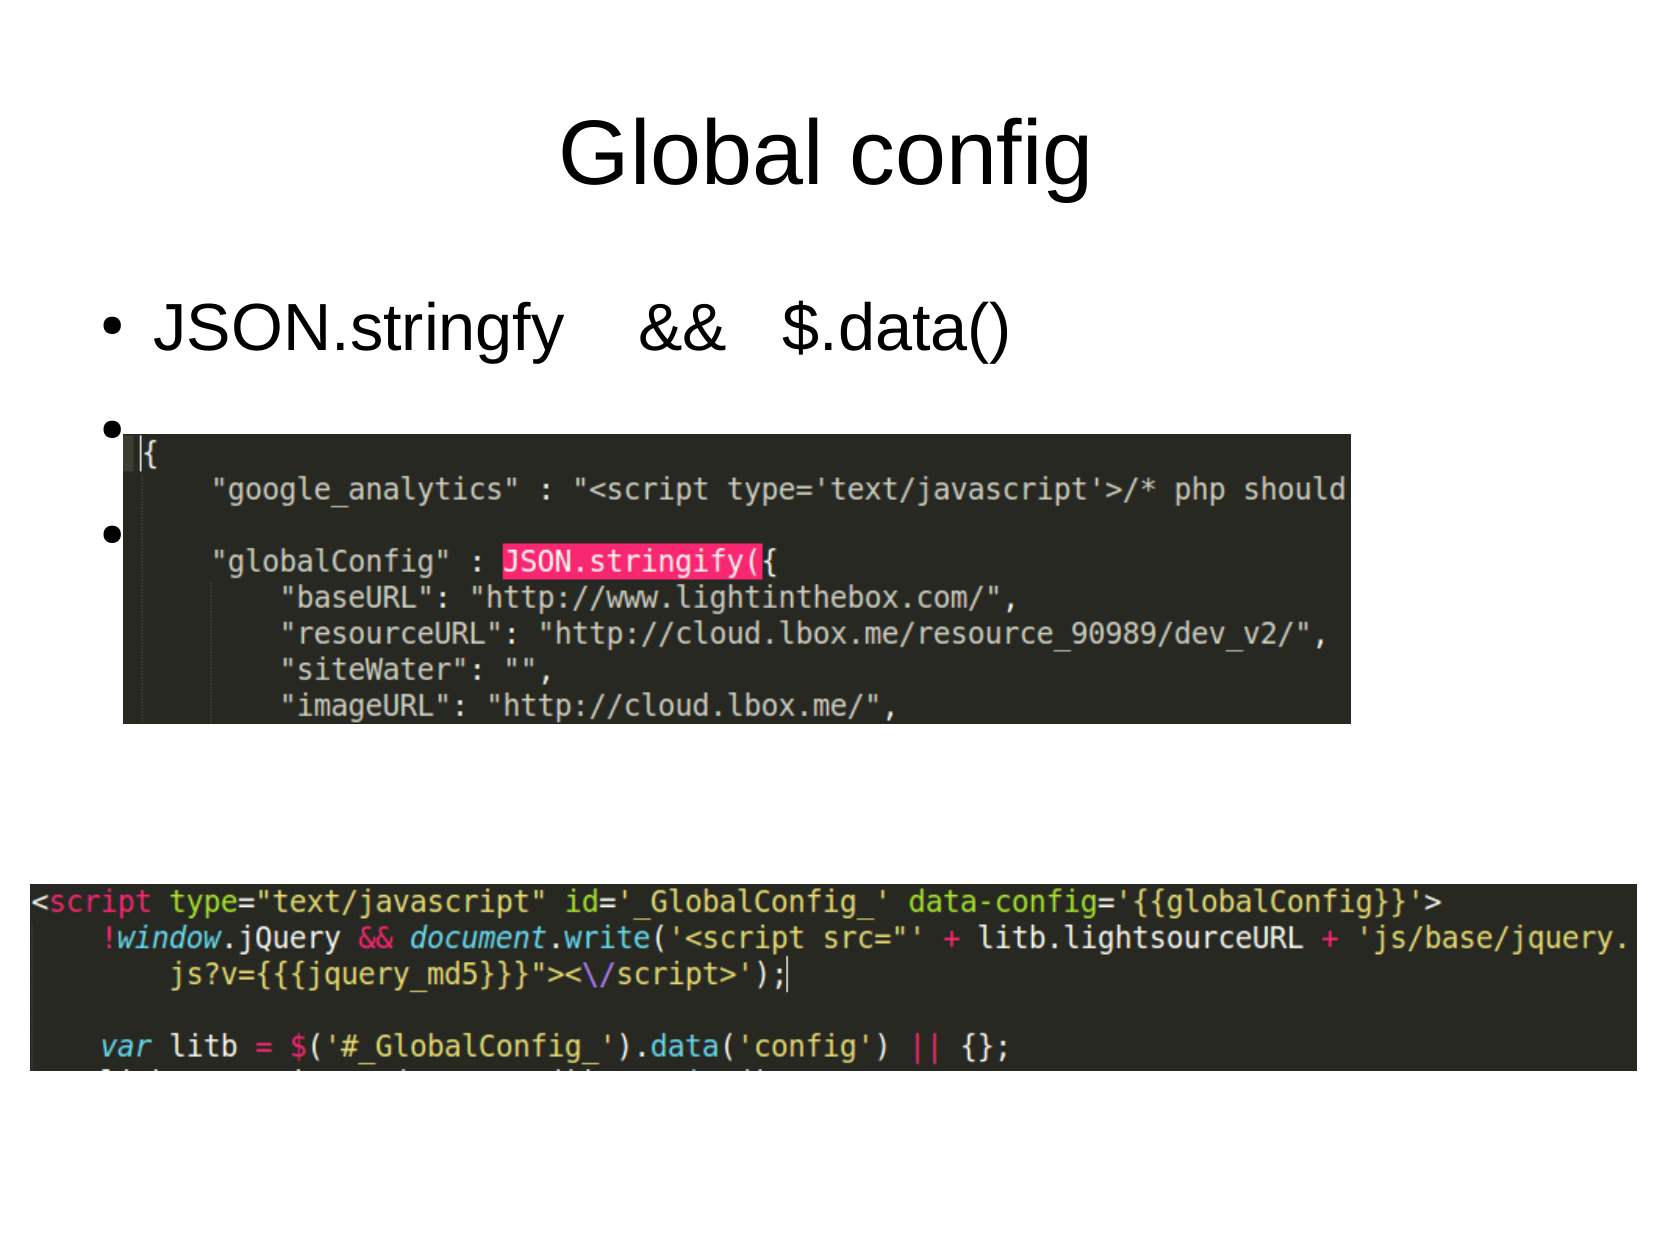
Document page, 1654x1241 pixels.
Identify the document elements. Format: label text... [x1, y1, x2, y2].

title Global config [82, 49, 1571, 257]
picture [123, 434, 1351, 725]
list JSON.stringfy && $.data() [82, 290, 1538, 884]
picture [30, 884, 1637, 1071]
